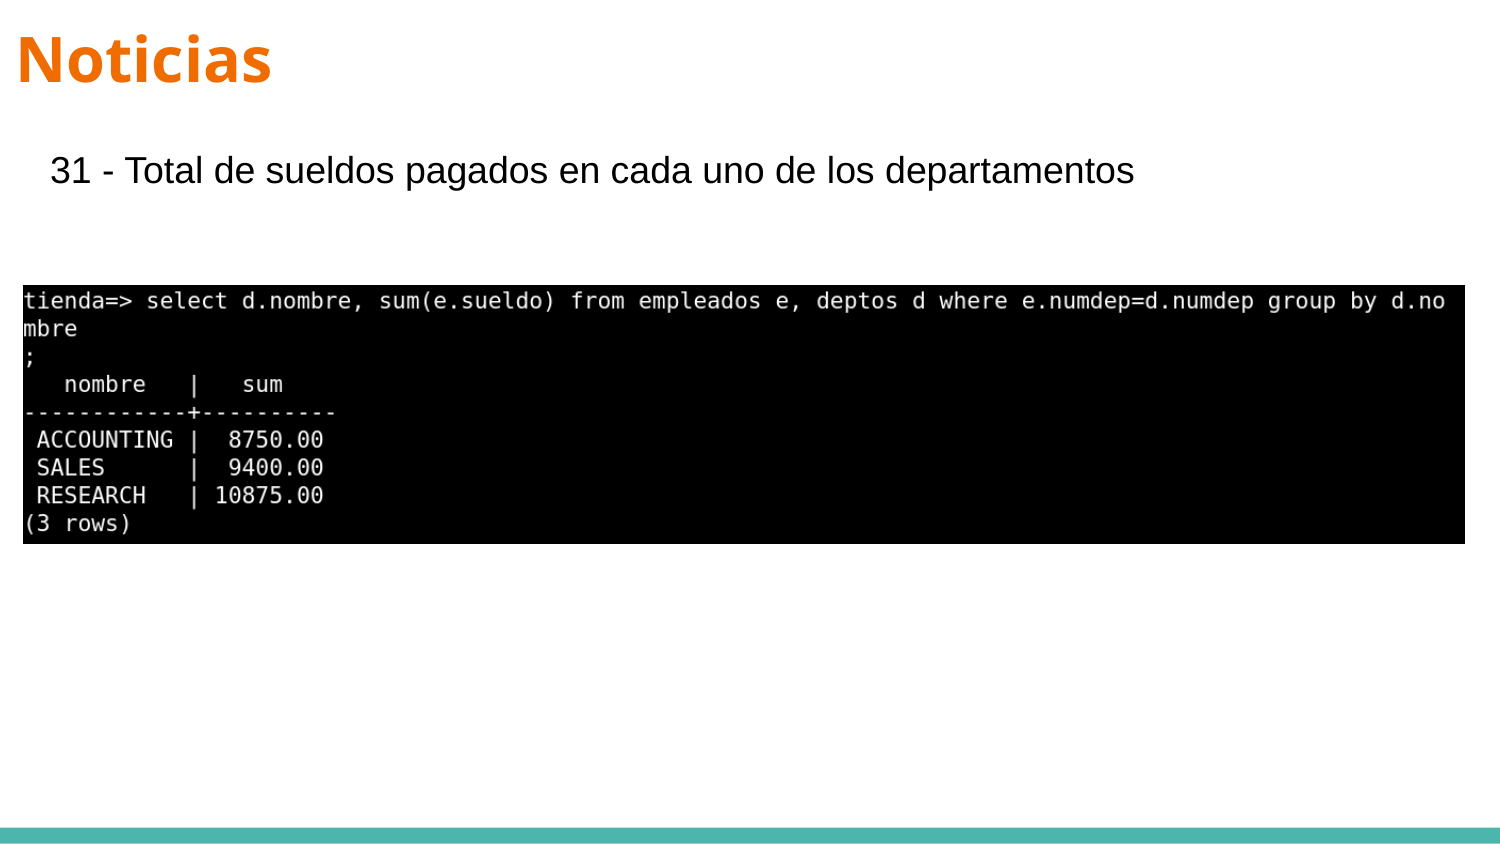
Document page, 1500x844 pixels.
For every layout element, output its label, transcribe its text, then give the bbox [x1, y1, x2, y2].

title Noticias [0, 0, 1398, 116]
picture [23, 285, 1465, 544]
text_box 31 - Total de sueldos pagados en cada uno de los departamentos [35, 141, 1394, 241]
